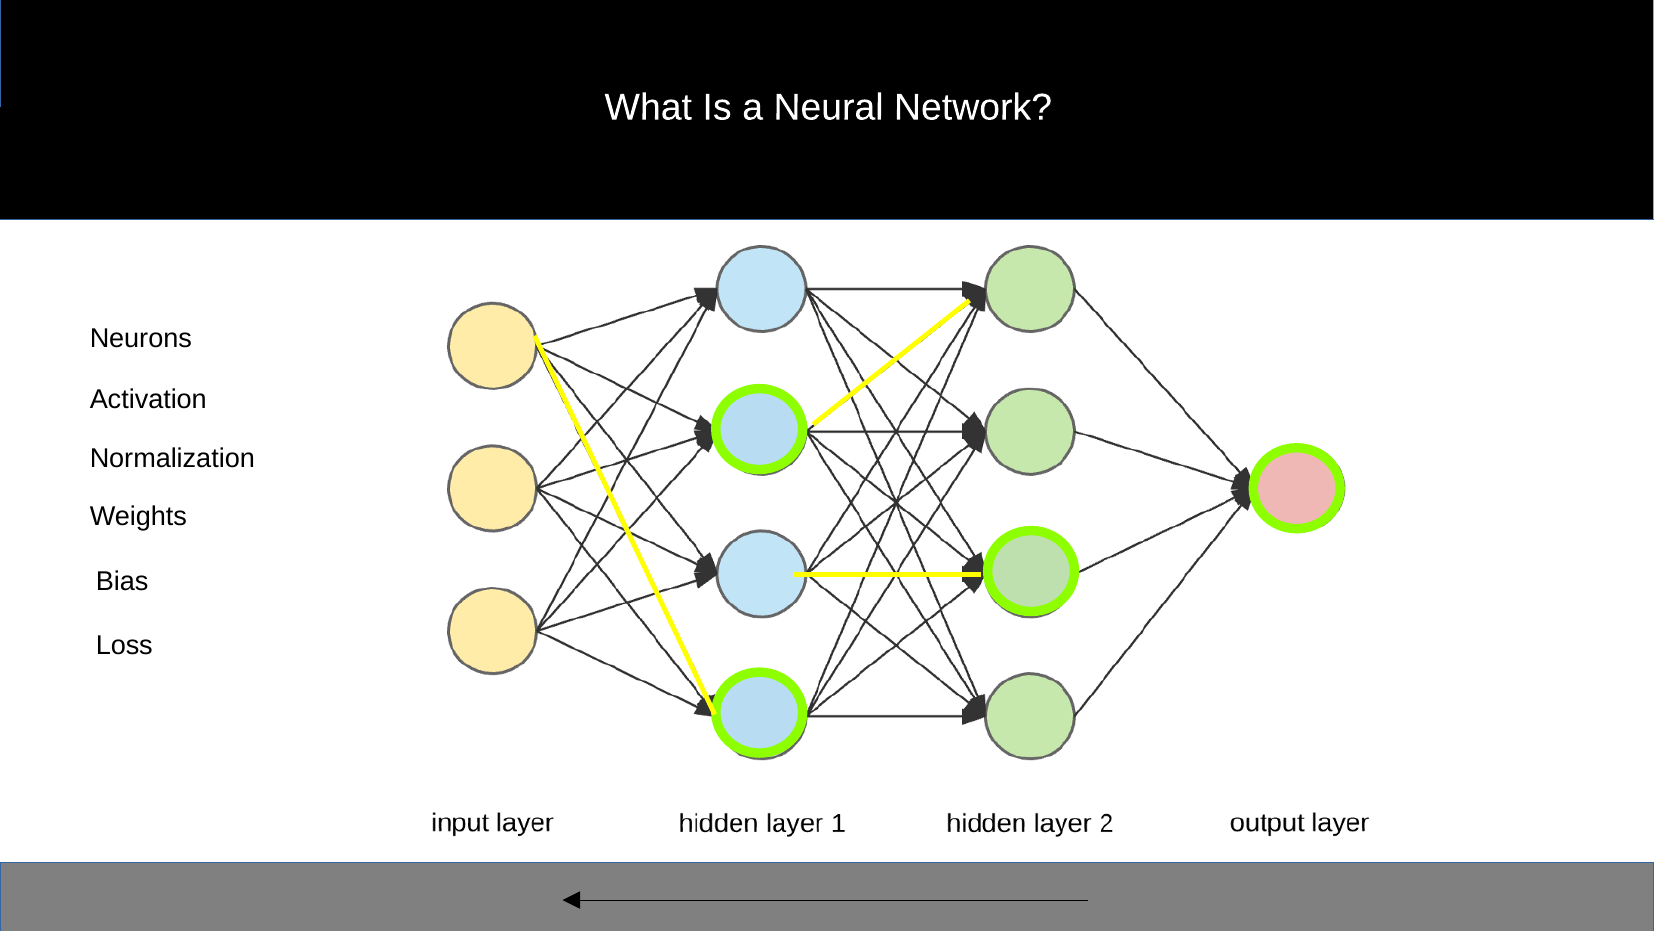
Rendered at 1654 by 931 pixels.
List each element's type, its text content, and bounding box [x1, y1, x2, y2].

text_box [715, 388, 803, 470]
text_box [1253, 447, 1341, 529]
text_box Bias [81, 558, 219, 604]
text_box Activation [75, 376, 222, 422]
picture [412, 235, 1388, 849]
text_box Weights [75, 493, 213, 539]
text_box Loss [81, 623, 219, 669]
text_box Neurons [75, 316, 214, 362]
text_box [715, 672, 803, 754]
text_box [987, 530, 1075, 612]
text_box Normalization [75, 435, 270, 482]
text_box [0, 862, 1654, 931]
text_box What Is a Neural Network? [0, 0, 1654, 220]
